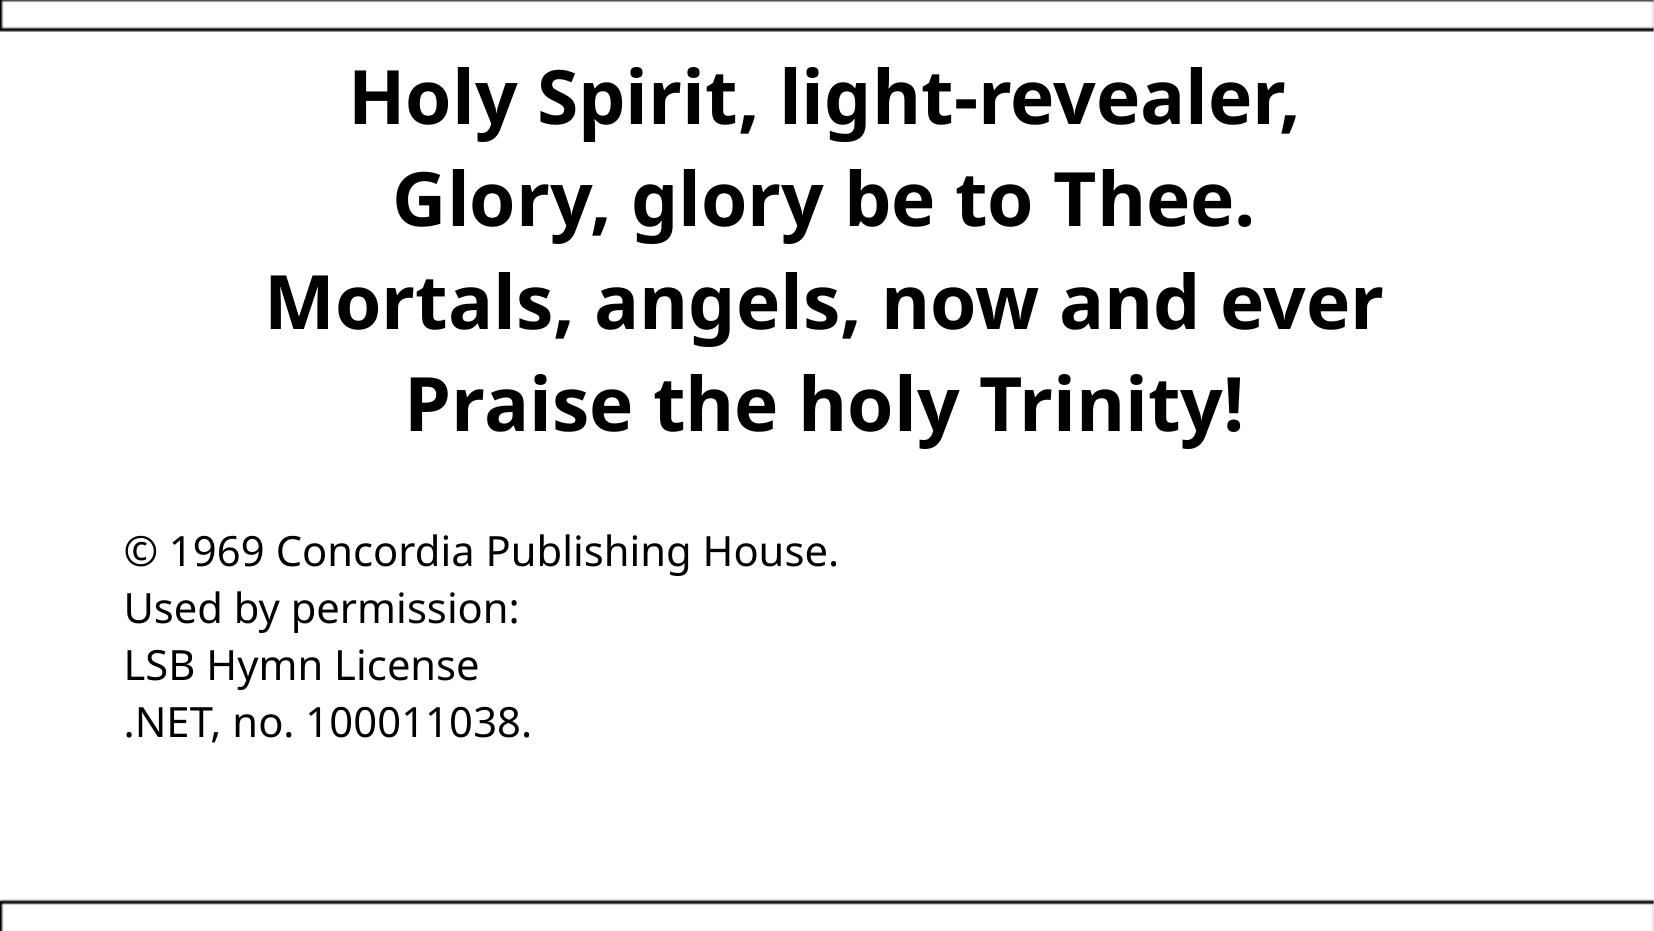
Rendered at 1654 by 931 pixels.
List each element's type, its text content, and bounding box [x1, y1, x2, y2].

text_box Holy Spirit, light-revealer, Glory, glory be to Thee. Mortals, angels, now and ever Praise the holy Trinity! © 1969 Concordia Publishing House. Used by permission: LSB Hymn License .NET, no. 100011038. [90, 36, 1561, 796]
picture [0, 0, 1654, 931]
